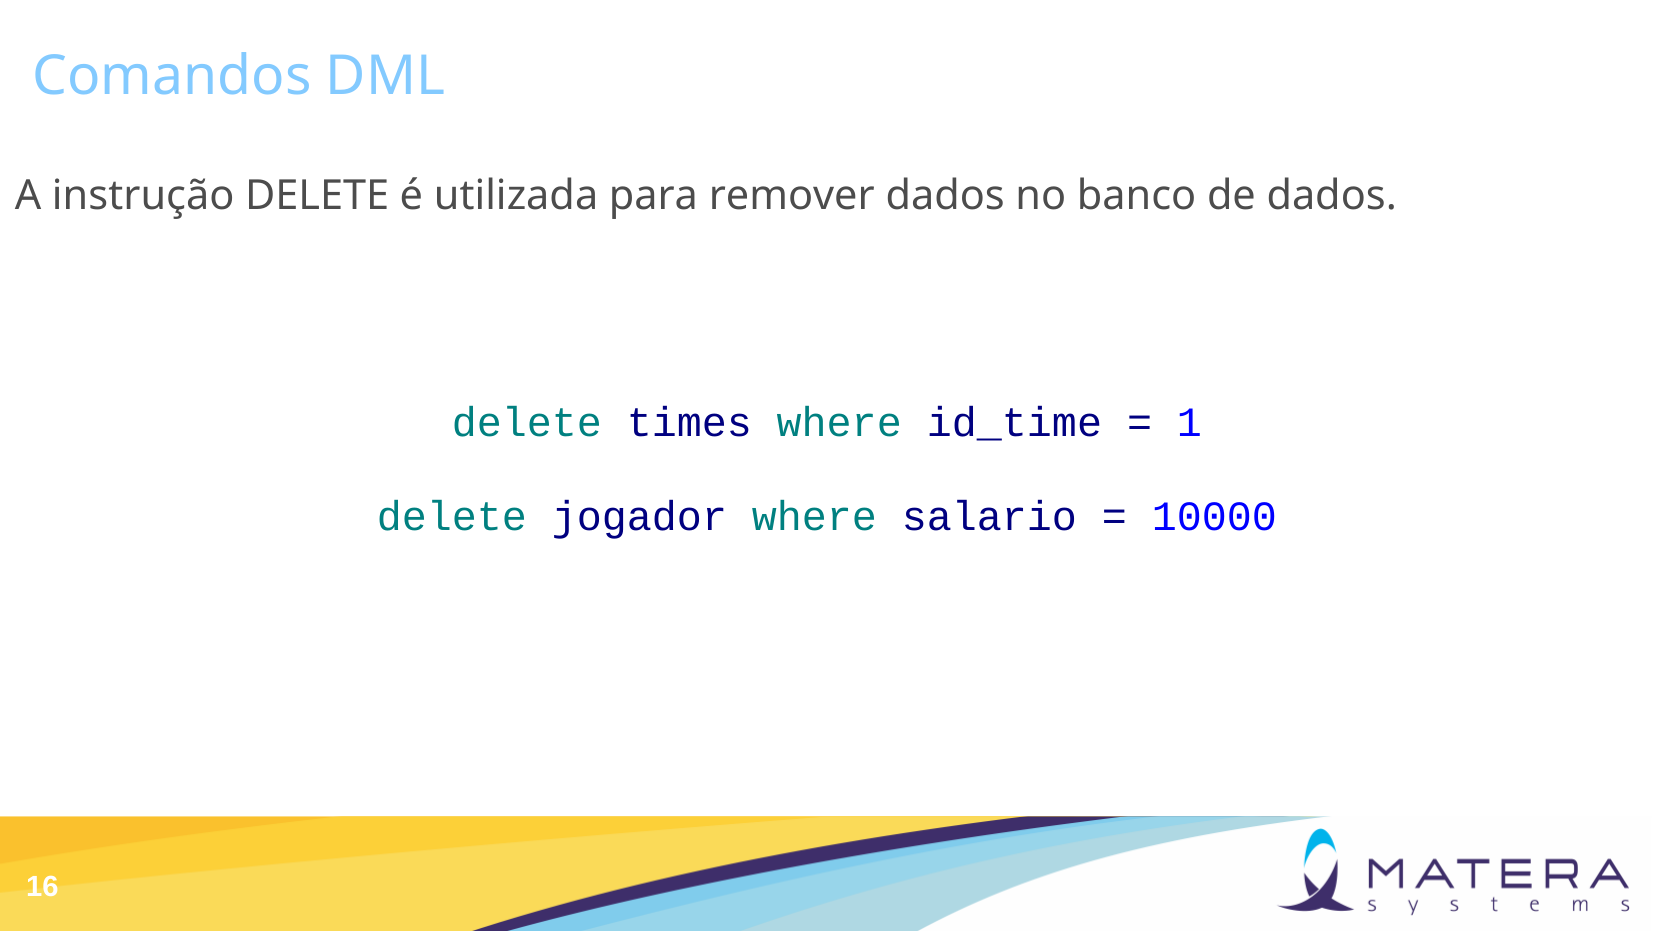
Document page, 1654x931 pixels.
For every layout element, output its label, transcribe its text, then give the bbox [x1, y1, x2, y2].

list A instrução DELETE é utilizada para remover dados no banco de dados. delete times where id_time = 1 delete jogador where salario = 10000 [0, 169, 1654, 829]
picture [0, 829, 1652, 931]
title Comandos DML [32, 24, 1628, 137]
